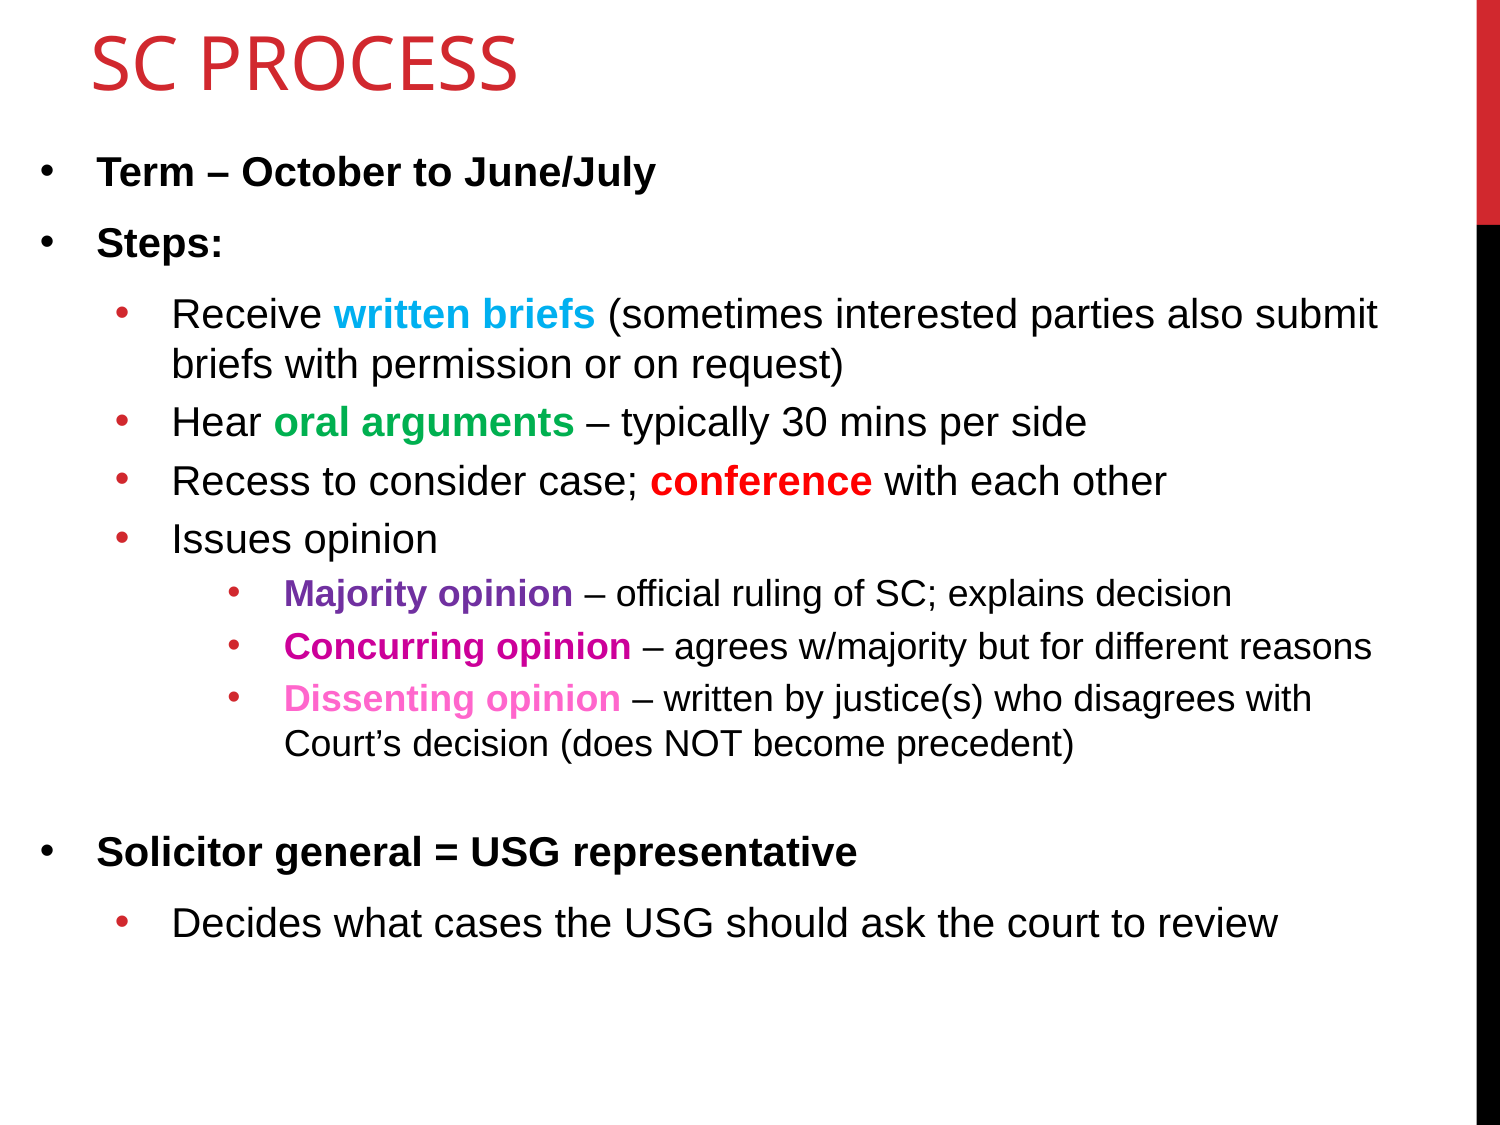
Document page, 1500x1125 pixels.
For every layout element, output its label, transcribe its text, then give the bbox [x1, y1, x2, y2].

title SC PROCESS [75, 0, 1025, 113]
list Term – October to June/July Steps: Receive written briefs (sometimes interested parties also submit briefs with permission or on request) Hear oral arguments – typically 30 mins per side Recess to consider case; conference with each other Issues opinion Majority opinion – official ruling of SC; explains decision Concurring opinion – agrees w/majority but for different reasons Dissenting opinion – written by justice(s) who disagrees with Court’s decision (does NOT become precedent) Solicitor general = USG representative Decides what cases the USG should ask the court to review [24, 137, 1450, 1088]
